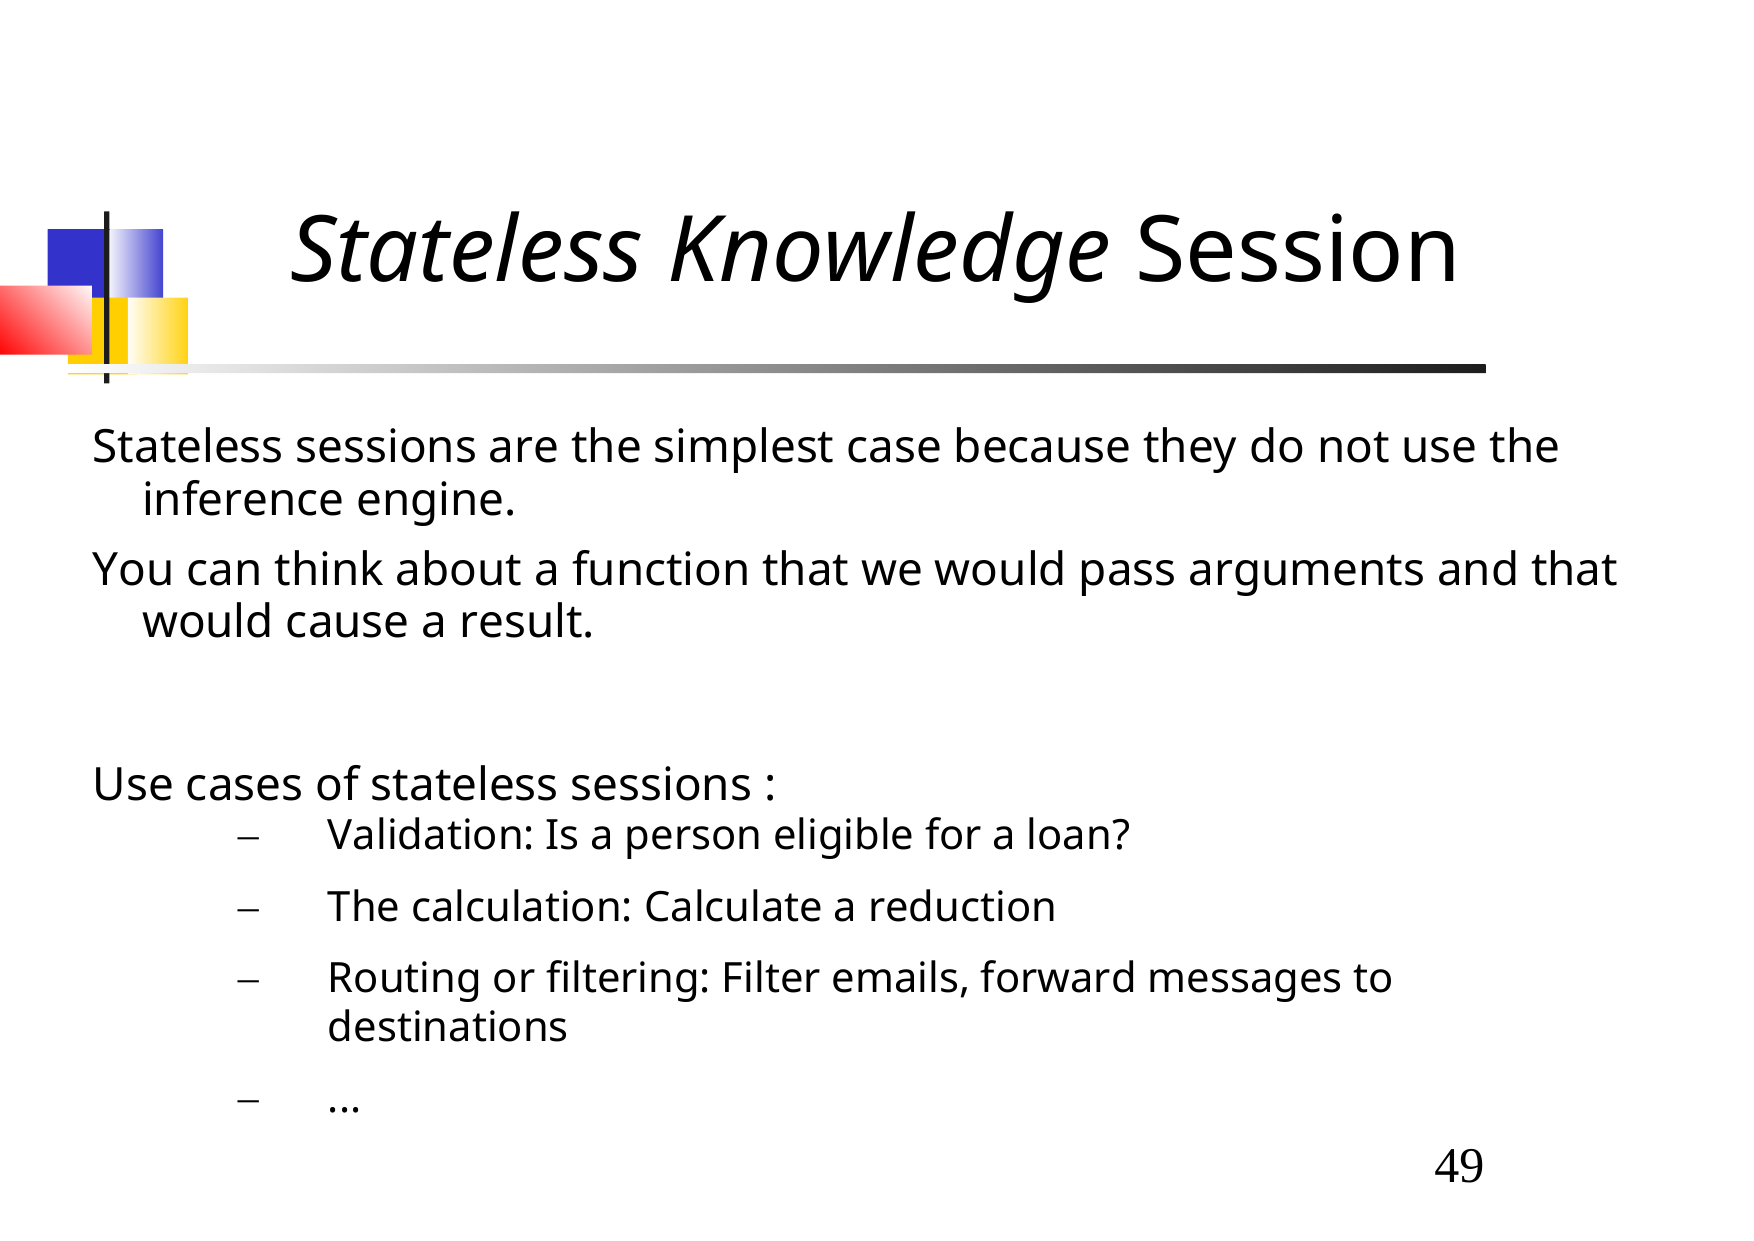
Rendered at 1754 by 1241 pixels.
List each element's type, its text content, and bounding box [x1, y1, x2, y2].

title Stateless Knowledge Session [78, 153, 1673, 347]
list Stateless sessions are the simplest case because they do not use the inference engine. You can think about a function that we would pass arguments and that would cause a result. Use cases of stateless sessions : Validation: Is a person eligible for a loan? The calculation: Calculate a reduction Routing or filtering: Filter emails, forward messages to destinations ... [73, 413, 1652, 1131]
